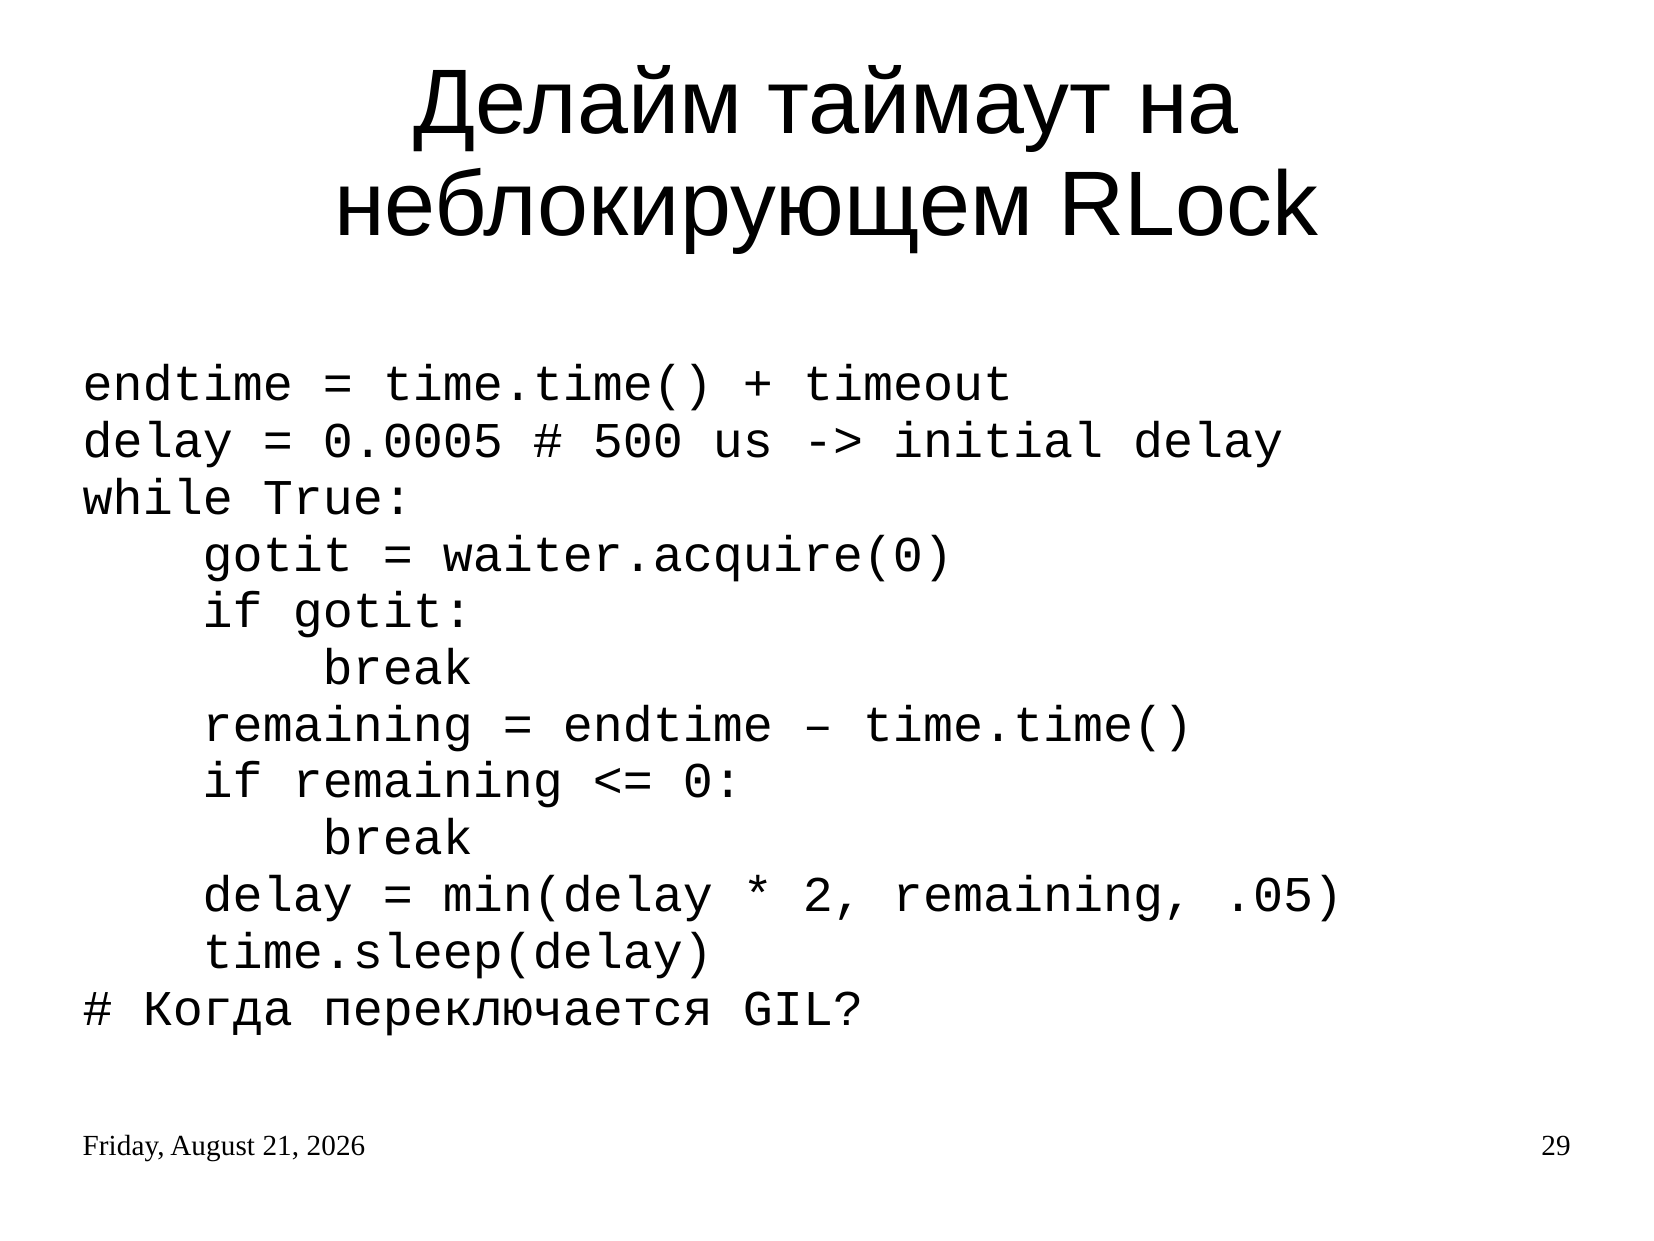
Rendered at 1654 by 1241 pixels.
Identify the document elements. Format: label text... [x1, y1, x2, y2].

title Делайм таймаут на неблокирующем RLock [82, 49, 1571, 257]
subtitle endtime = time.time() + timeout delay = 0.0005 # 500 us -> initial delay while True: gotit = waiter.acquire(0) if gotit: break remaining = endtime – time.time() if remaining <= 0: break delay = min(delay * 2, remaining, .05) time.sleep(delay) # Когда переключается GIL? [82, 290, 1571, 1109]
